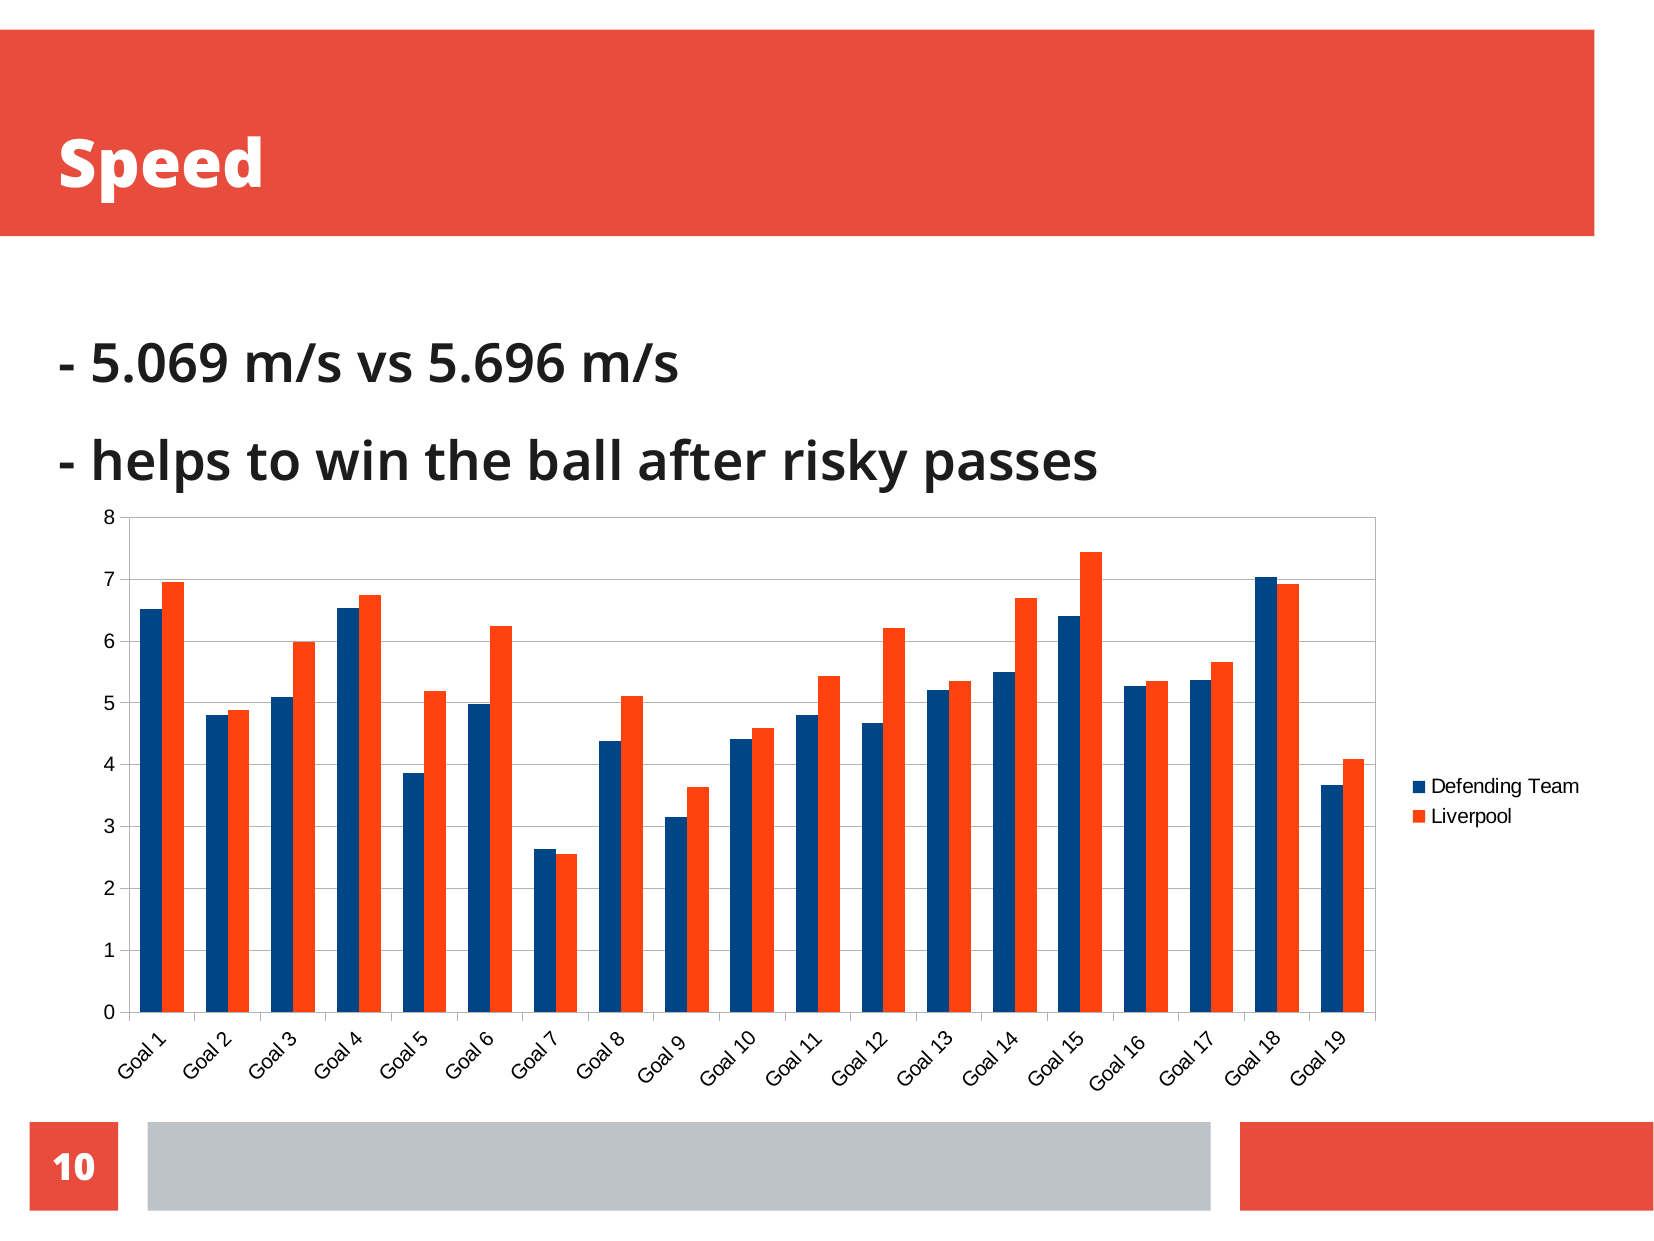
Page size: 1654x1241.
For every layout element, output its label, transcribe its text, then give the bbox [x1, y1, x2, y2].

list - 5.069 m/s vs 5.696 m/s - helps to win the ball after risky passes [59, 324, 1565, 1093]
title Speed [59, 59, 1595, 207]
chart [72, 493, 1599, 1110]
